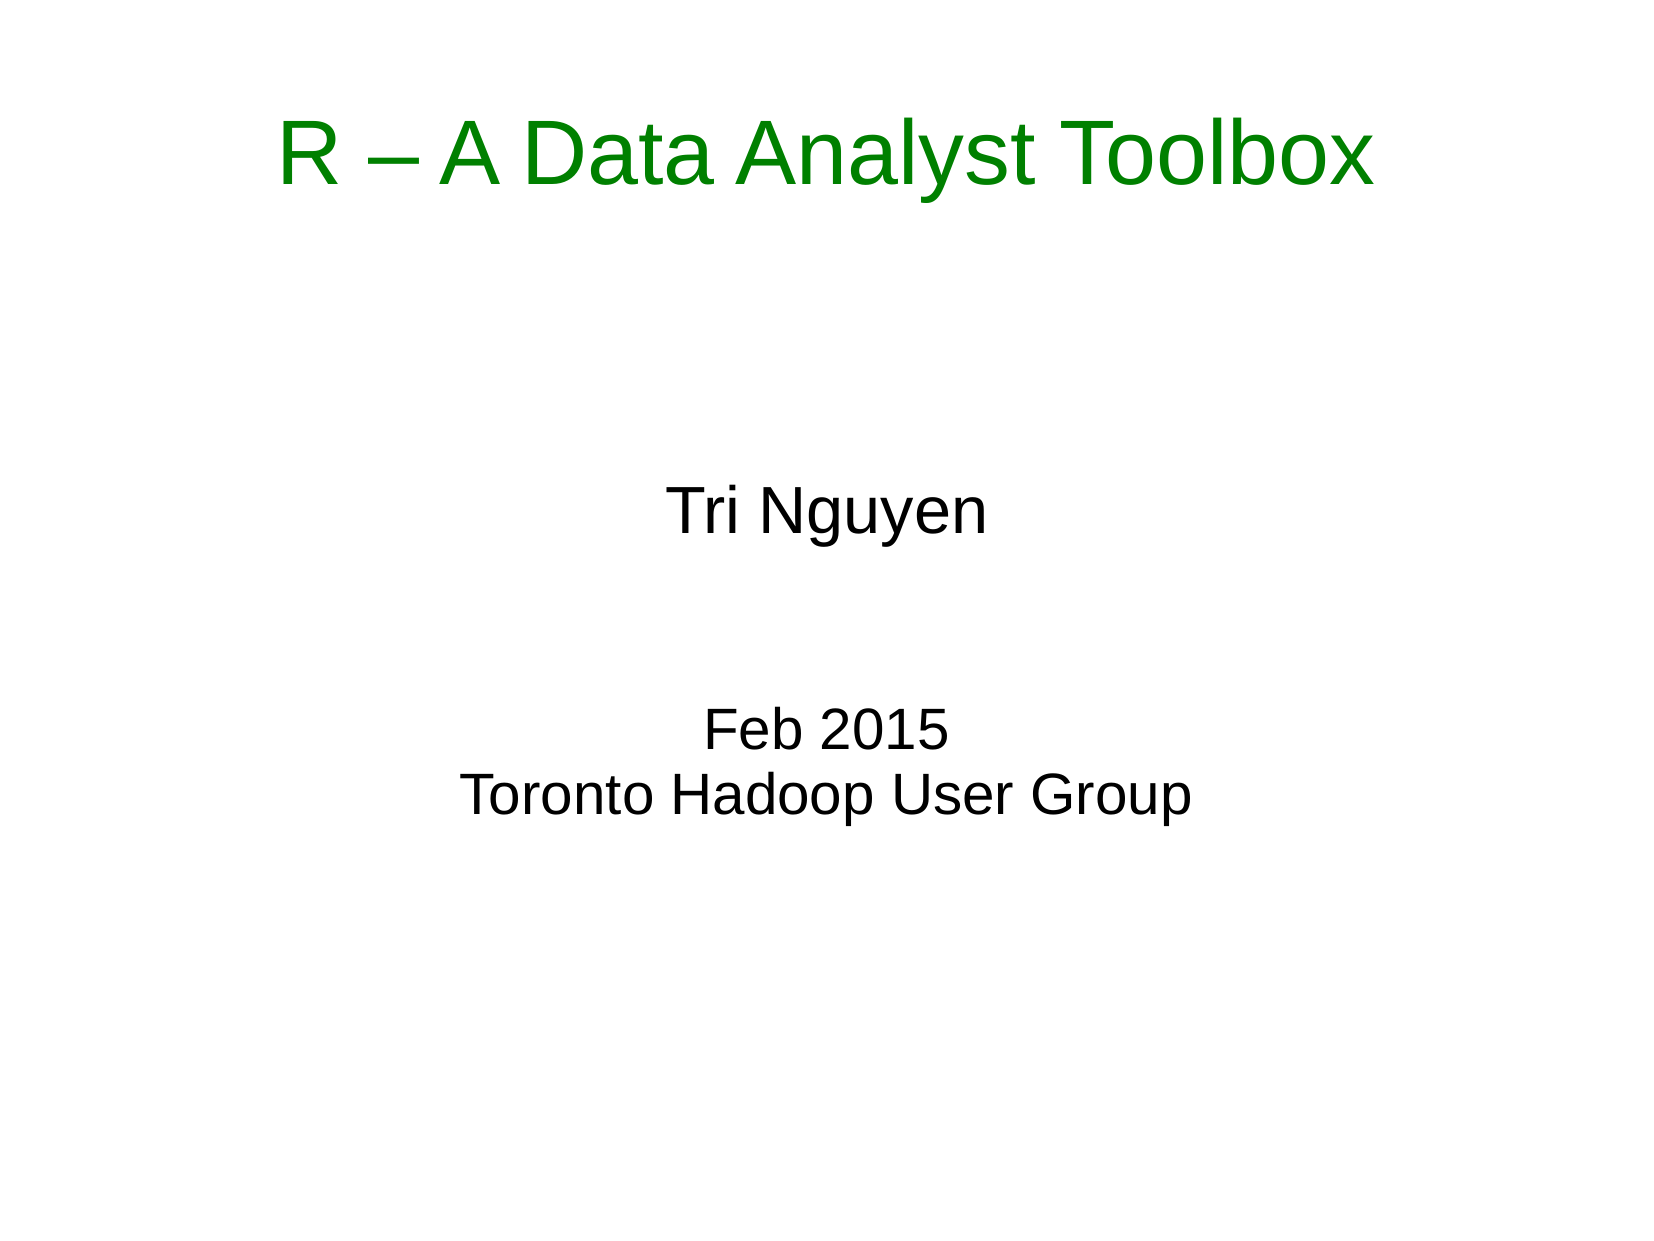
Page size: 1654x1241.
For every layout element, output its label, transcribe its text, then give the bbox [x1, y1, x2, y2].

subtitle Tri Nguyen Feb 2015 Toronto Hadoop User Group [82, 290, 1571, 1010]
title R – A Data Analyst Toolbox [82, 49, 1571, 257]
